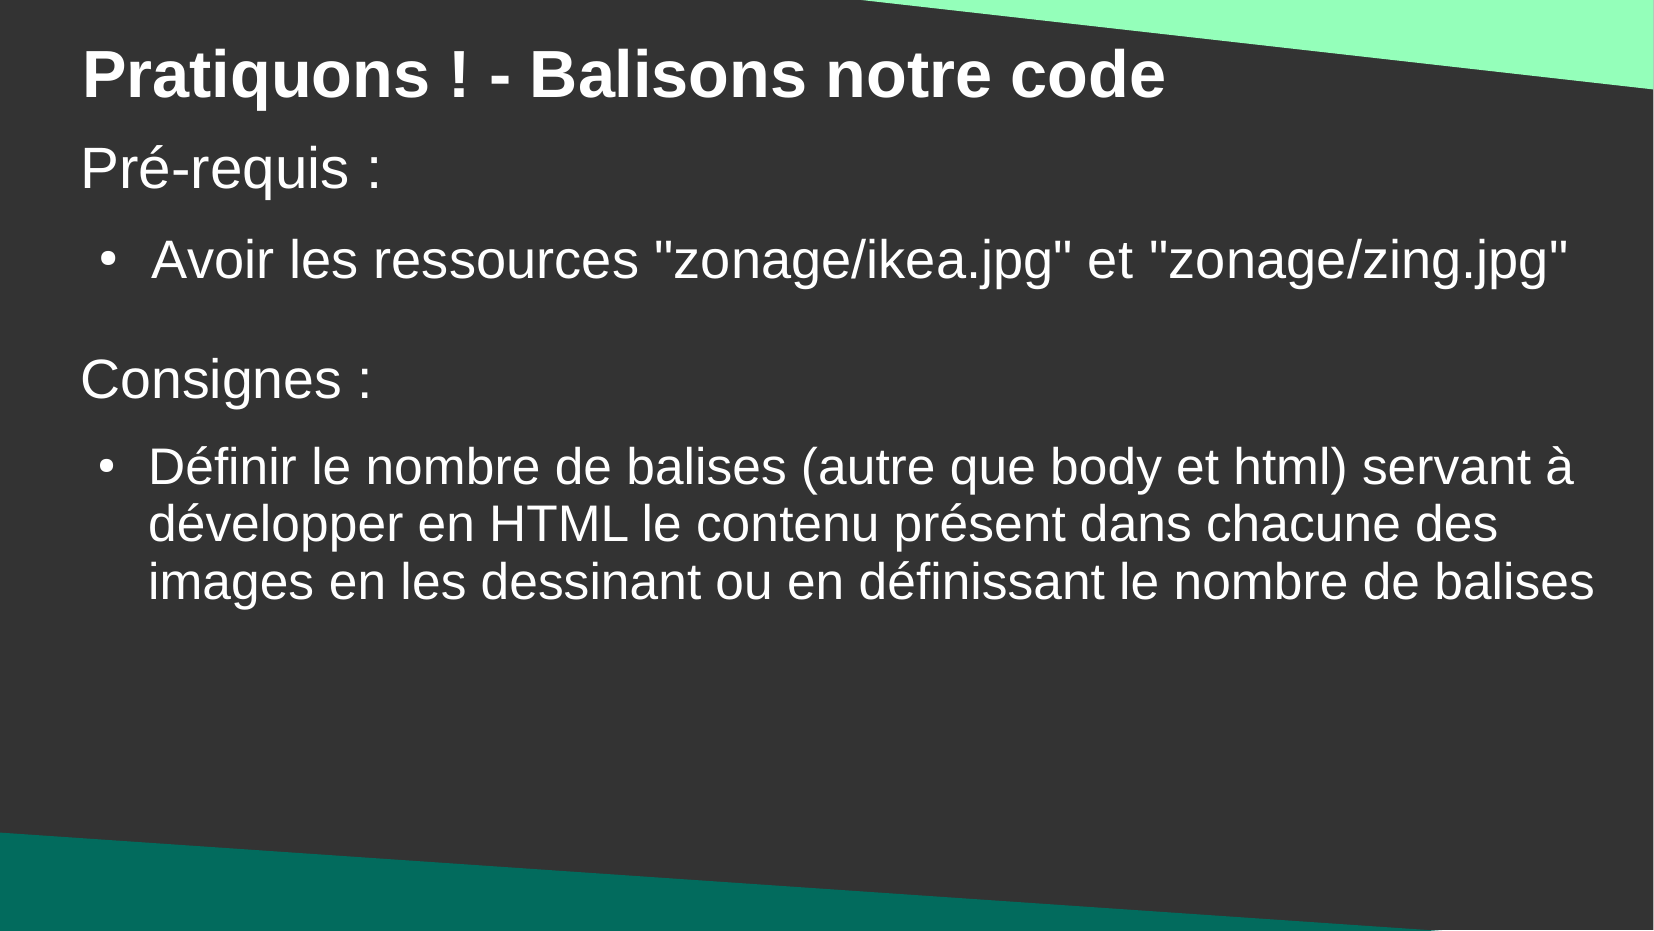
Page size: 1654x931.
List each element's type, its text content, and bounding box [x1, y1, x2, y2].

title Pratiquons ! - Balisons notre code [82, 37, 1571, 114]
list Pré-requis : Avoir les ressources "zonage/ikea.jpg" et "zonage/zing.jpg" [80, 135, 1620, 296]
text_box [861, 0, 1654, 90]
list Consignes : Définir le nombre de balises (autre que body et html) servant à développer en HTML le contenu présent dans chacune des images en les dessinant ou en définissant le nombre de balises [80, 348, 1620, 615]
